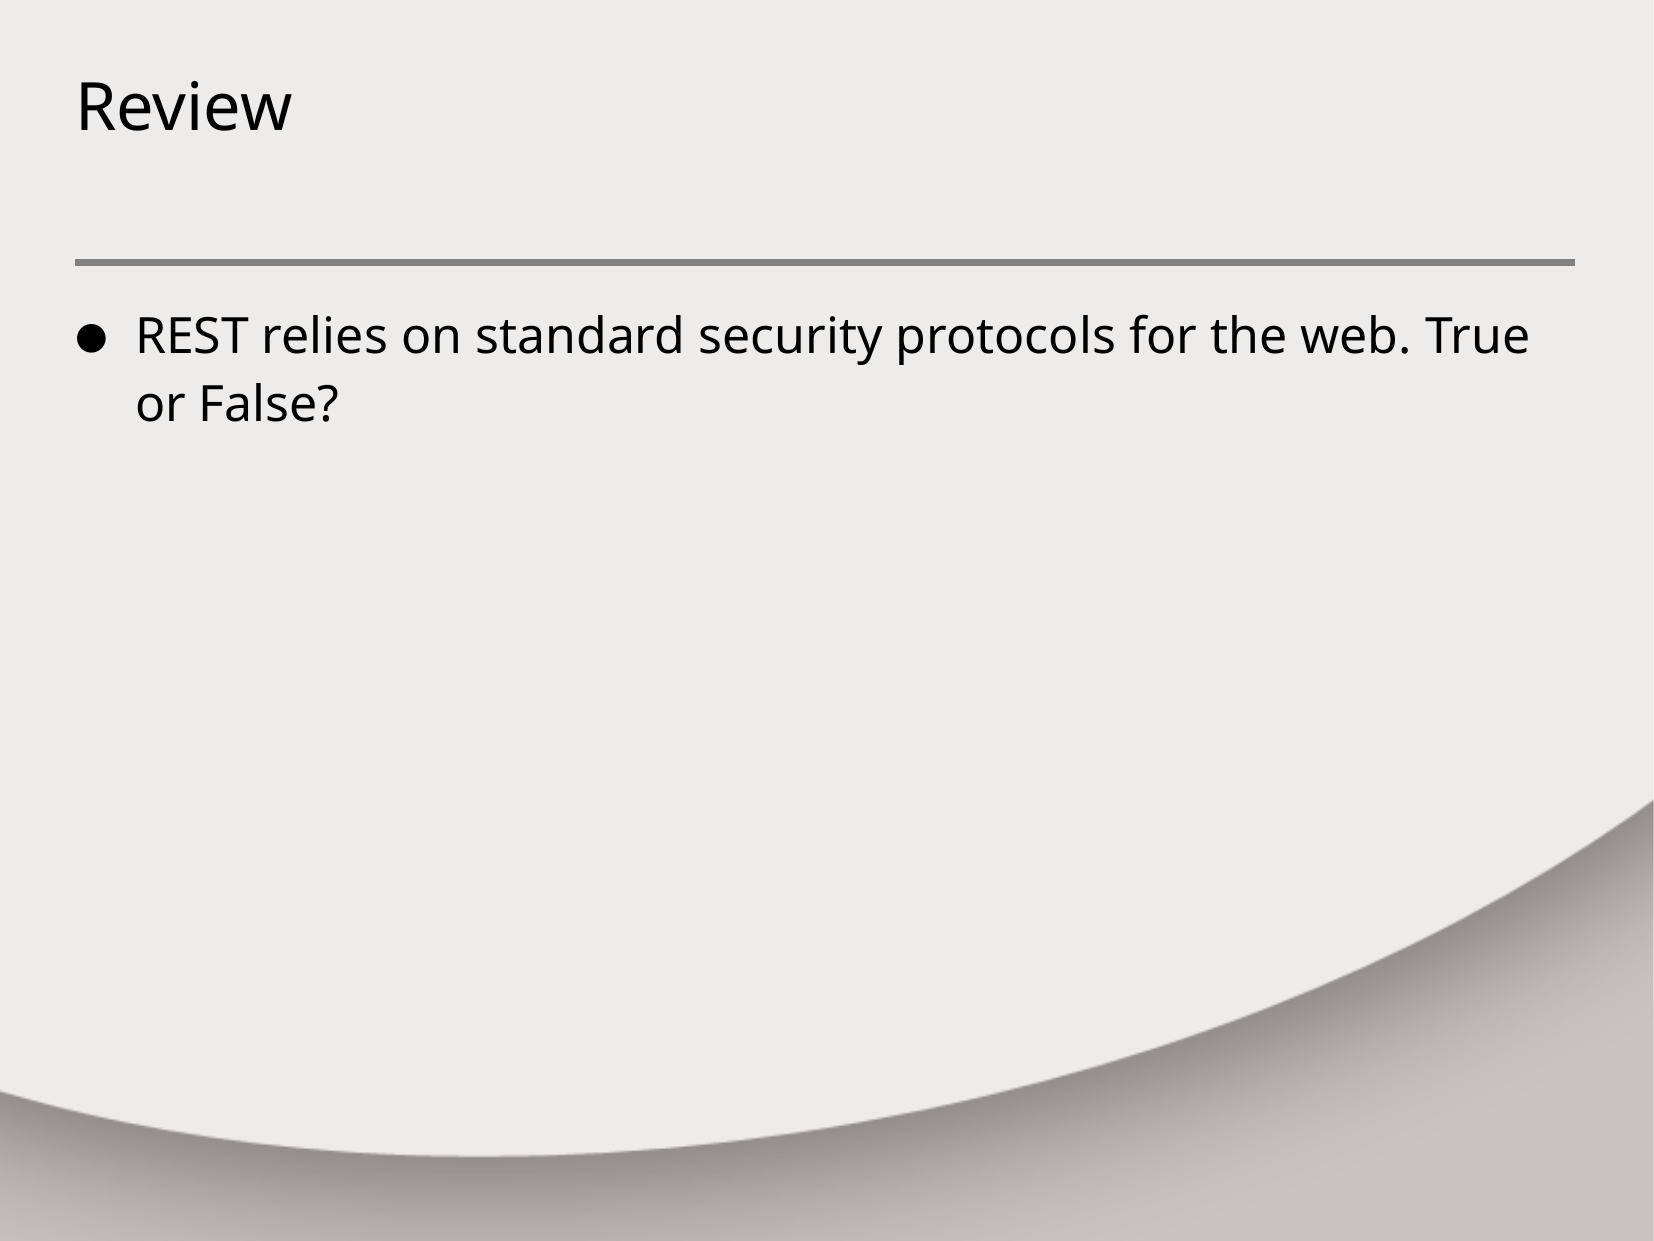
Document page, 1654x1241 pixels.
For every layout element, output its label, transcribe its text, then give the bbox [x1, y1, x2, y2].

picture [0, 0, 1654, 1241]
title Review [75, 75, 1576, 226]
list REST relies on standard security protocols for the web. True or False? [75, 300, 1576, 1163]
